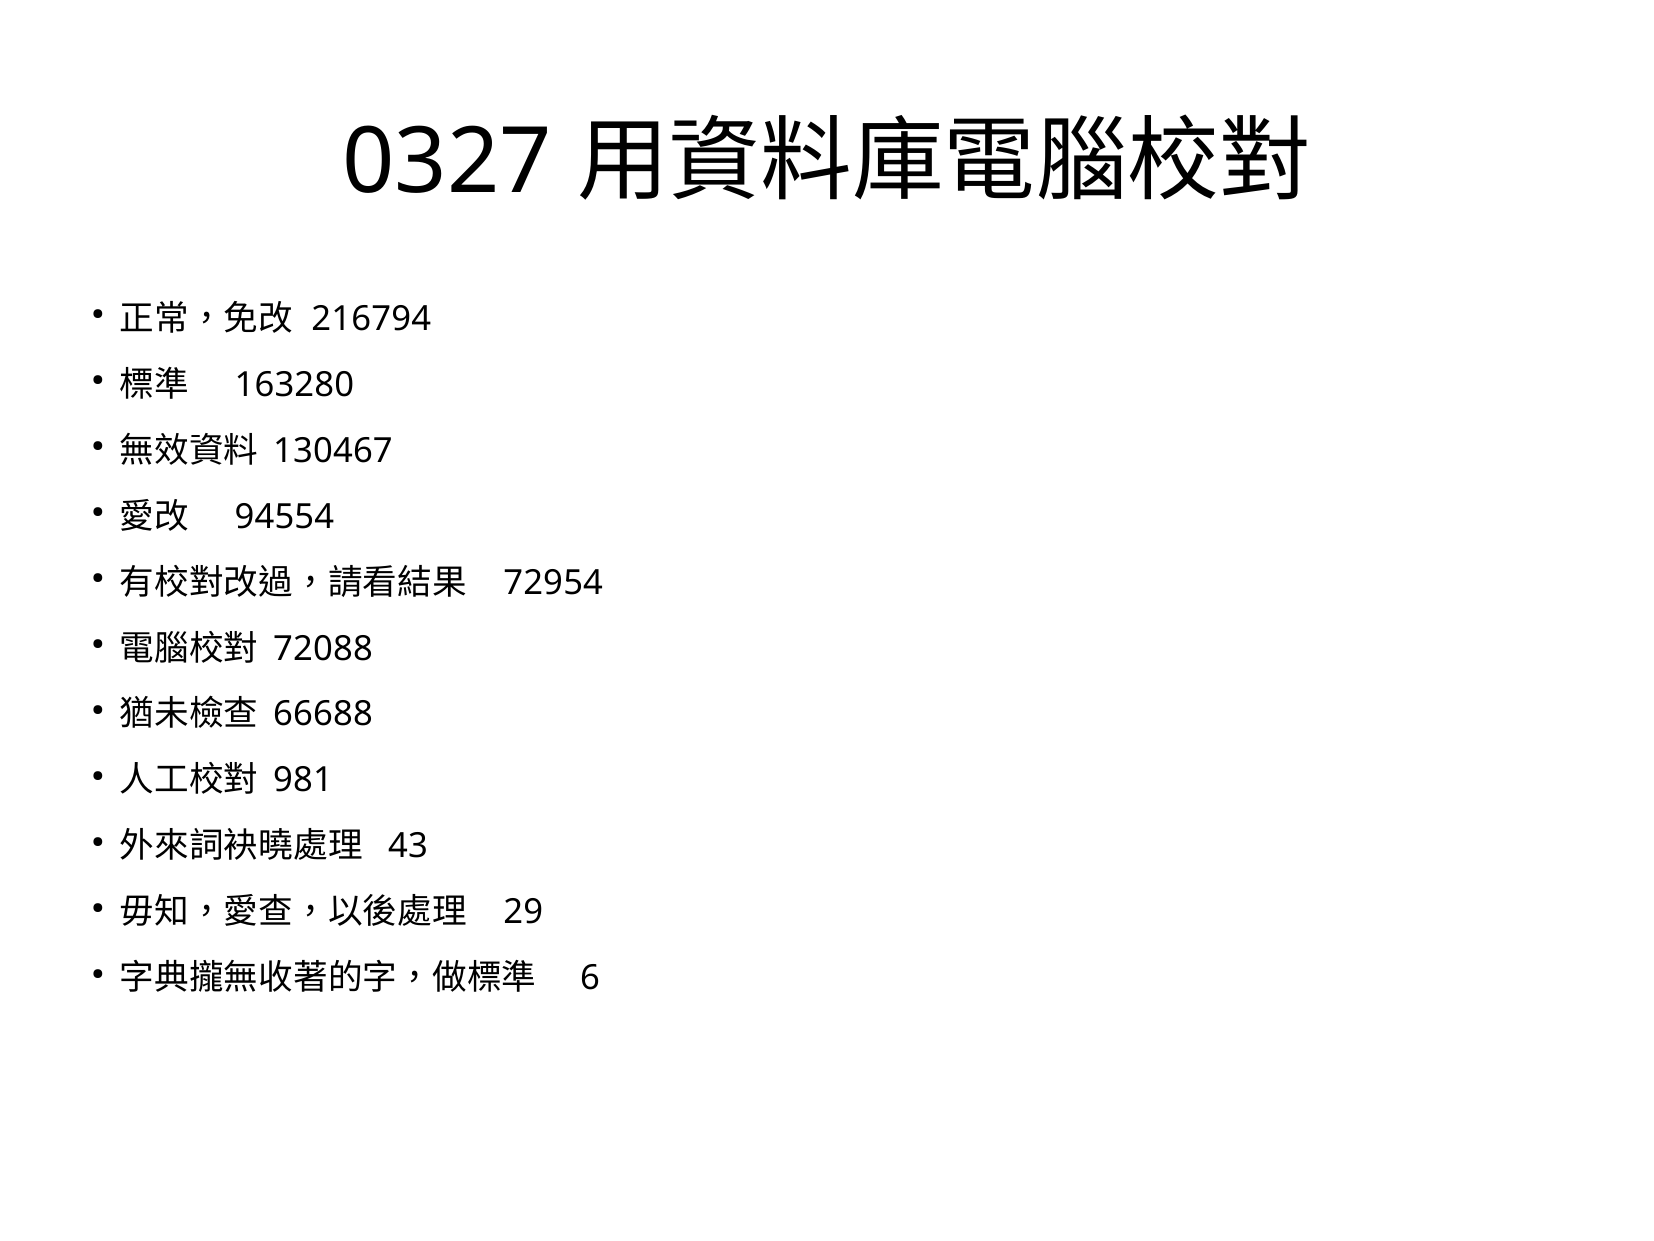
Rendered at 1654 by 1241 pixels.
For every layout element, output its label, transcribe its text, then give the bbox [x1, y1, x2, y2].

title 0327用資料庫電腦校對 [82, 49, 1571, 257]
list 正常，免改 216794 標準 163280 無效資料 130467 愛改 94554 有校對改過，請看結果 72954 電腦校對 72088 猶未檢查 66688 人工校對 981 外來詞袂曉處理 43 毋知，愛查，以後處理 29 字典攏無收著的字，做標準 6 [82, 290, 1538, 1010]
